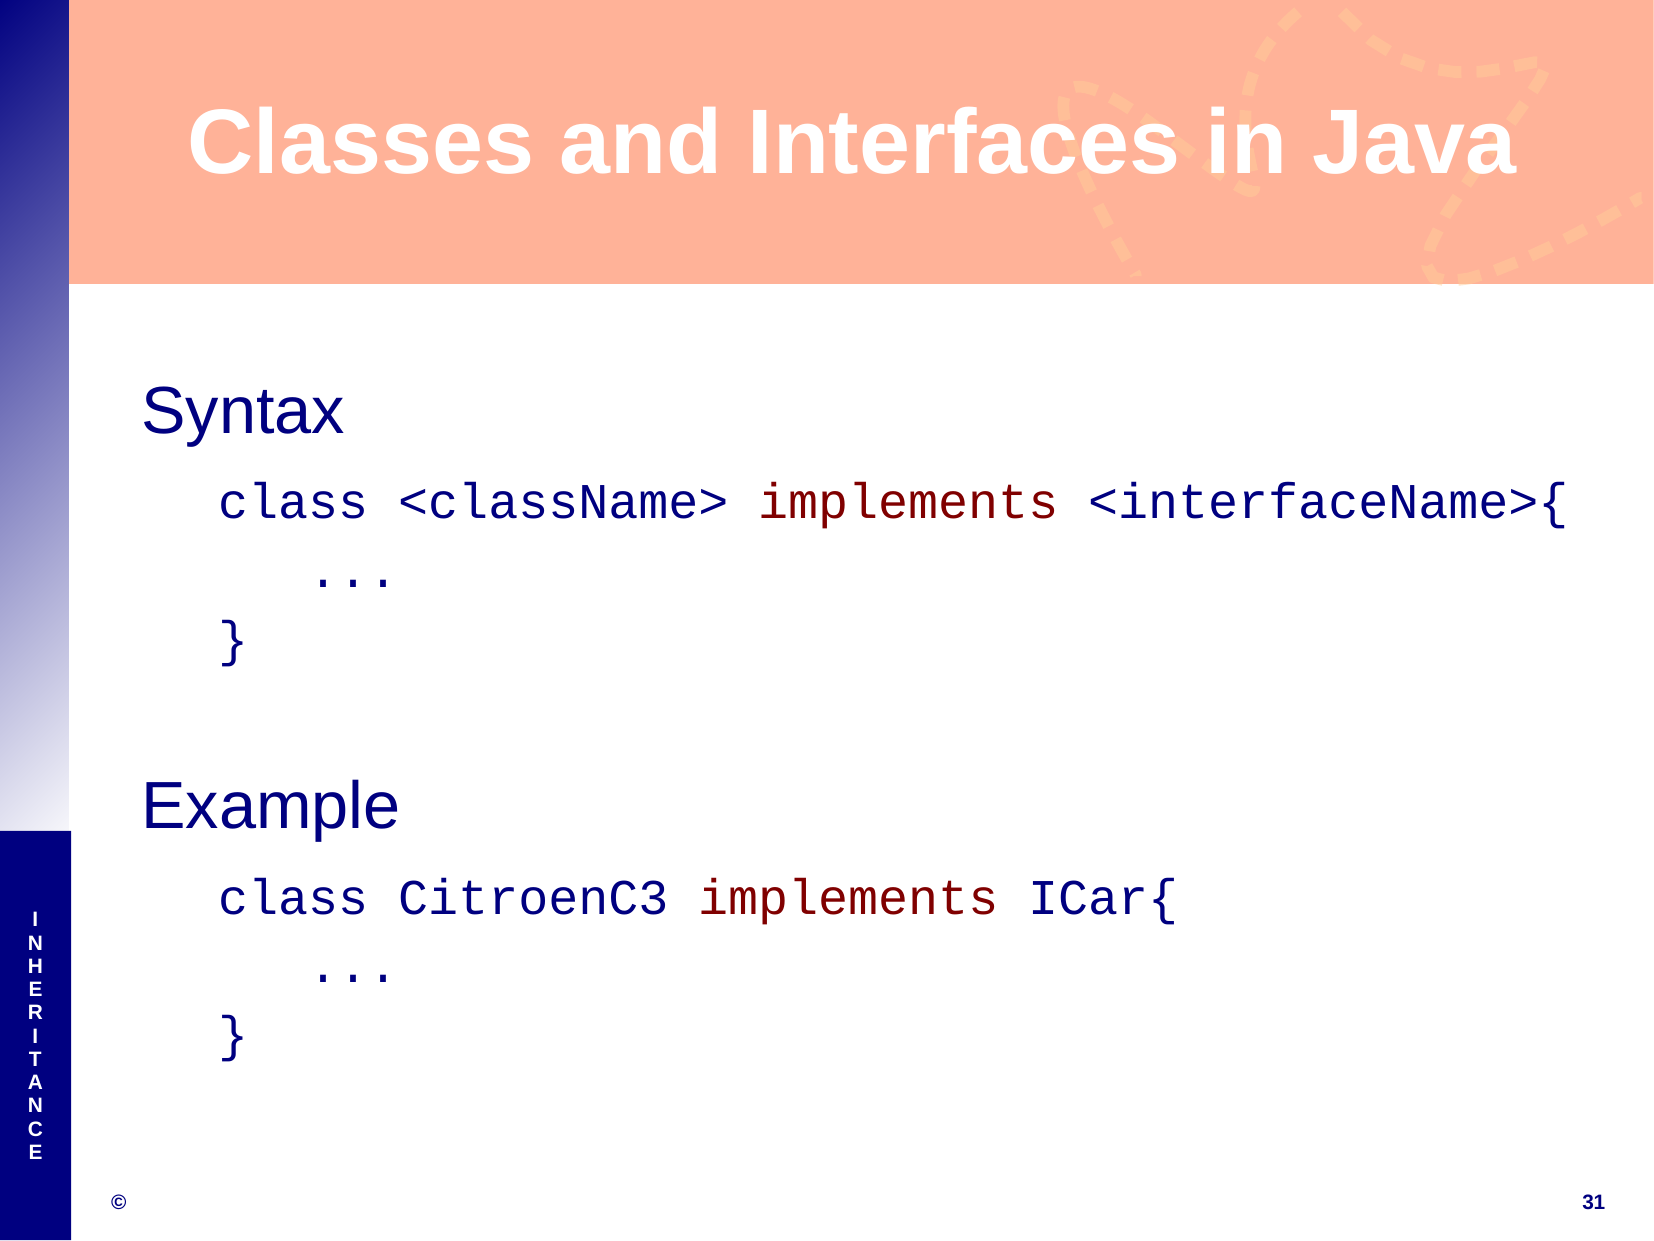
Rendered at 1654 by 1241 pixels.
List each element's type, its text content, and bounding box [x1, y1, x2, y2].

list Syntax class <className> implements <interfaceName>{ ... } Example class CitroenC3 implements ICar{ ... } [123, 372, 1613, 1083]
title Classes and Interfaces in Java [115, 37, 1617, 246]
text_box I N H E R I T A N C E [0, 830, 71, 1241]
